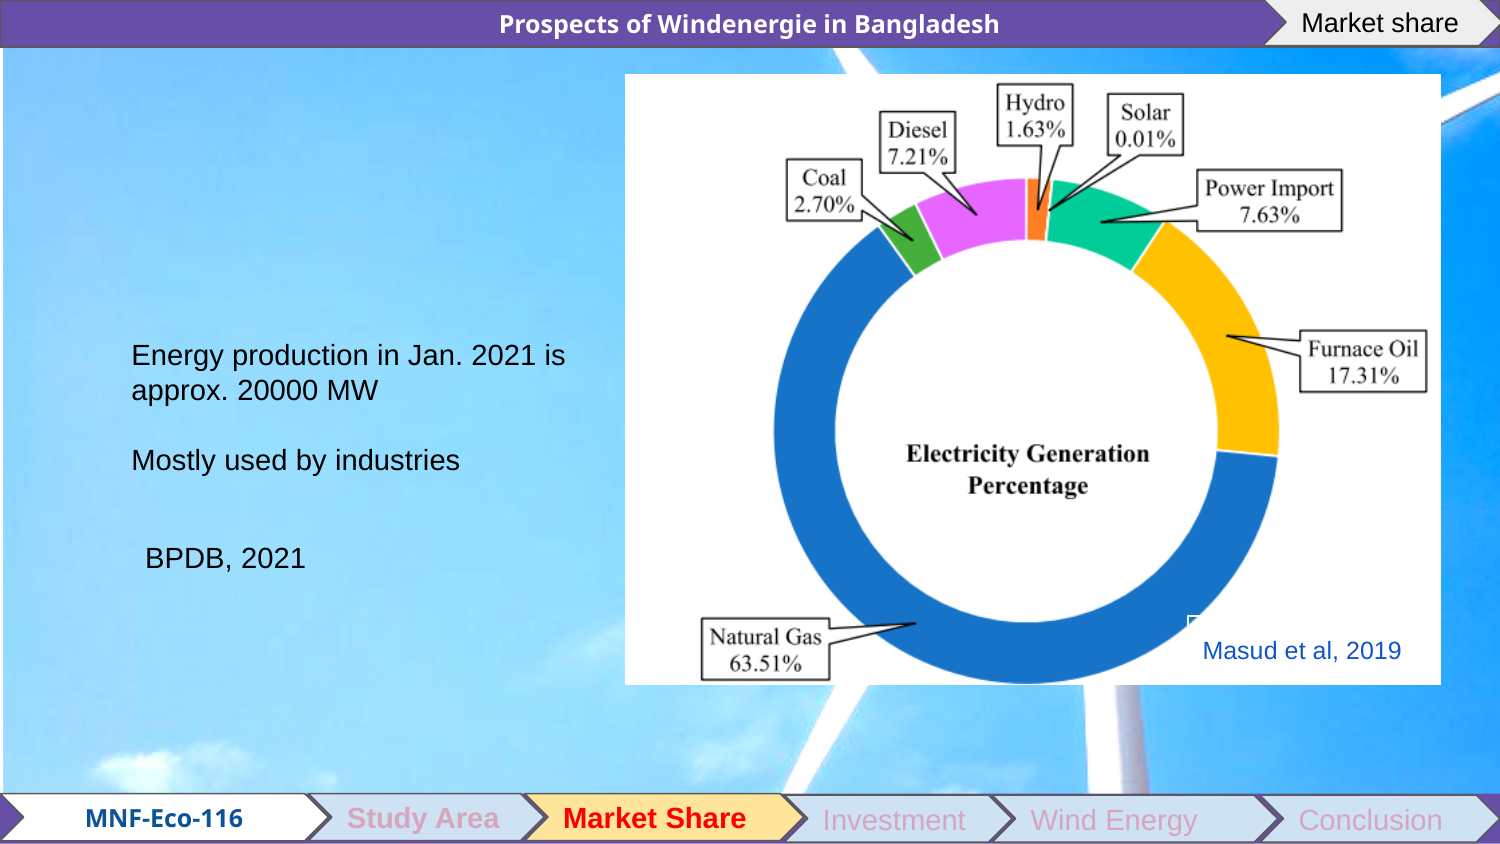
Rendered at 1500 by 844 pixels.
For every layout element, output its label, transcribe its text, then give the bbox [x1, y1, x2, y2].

text_box Prospects of Windenergie in Bangladesh [0, 0, 1500, 48]
picture [2, 48, 1500, 793]
text_box Investment [784, 795, 1013, 843]
text_box Market Share [524, 793, 804, 841]
text_box [0, 795, 22, 839]
text_box MNF-Eco-116 [0, 793, 329, 841]
text_box BPDB, 2021 [130, 523, 556, 590]
text_box Market share [1262, 0, 1500, 46]
text_box Study Area [308, 793, 545, 841]
text_box Masud et al, 2019 [1187, 615, 1441, 684]
text_box Conclusion [1259, 795, 1500, 843]
text_box [0, 793, 1500, 844]
text_box Energy production in Jan. 2021 is approx. 20000 MW Mostly used by industries [116, 128, 587, 684]
text_box Wind Energy [992, 795, 1278, 843]
